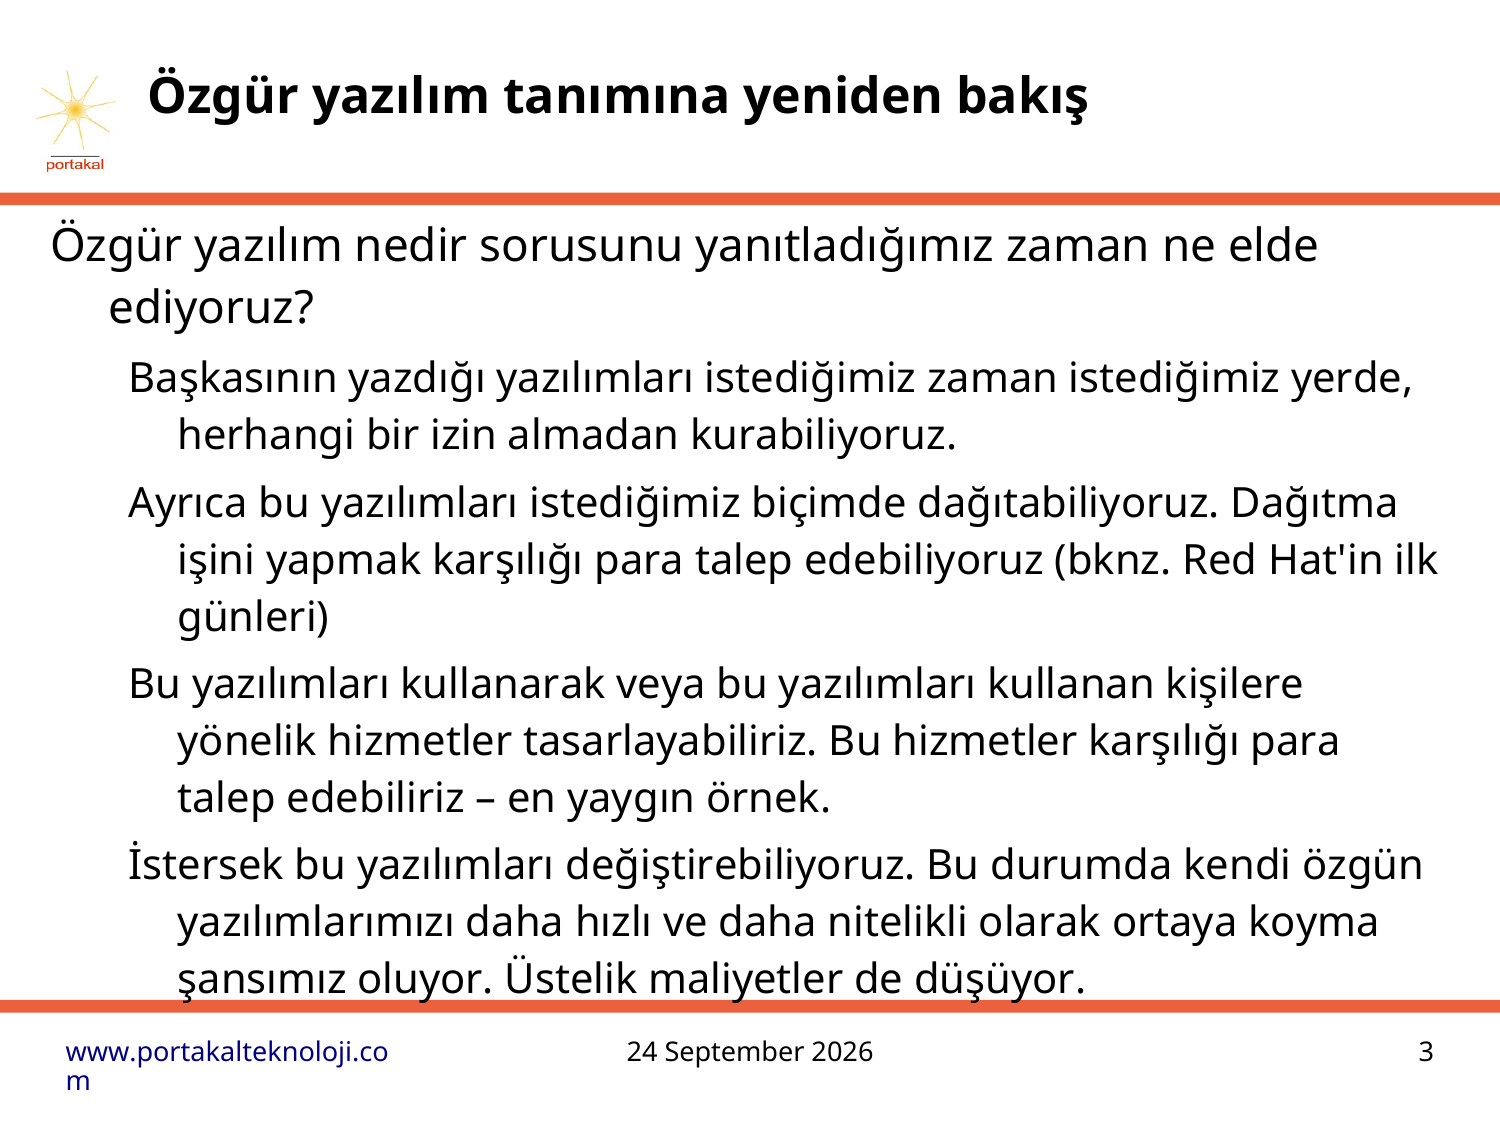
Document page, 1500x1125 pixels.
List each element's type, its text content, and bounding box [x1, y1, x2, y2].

list Özgür yazılım nedir sorusunu yanıtladığımız zaman ne elde ediyoruz? Başkasının yazdığı yazılımları istediğimiz zaman istediğimiz yerde, herhangi bir izin almadan kurabiliyoruz. Ayrıca bu yazılımları istediğimiz biçimde dağıtabiliyoruz. Dağıtma işini yapmak karşılığı para talep edebiliyoruz (bknz. Red Hat'in ilk günleri) Bu yazılımları kullanarak veya bu yazılımları kullanan kişilere yönelik hizmetler tasarlayabiliriz. Bu hizmetler karşılığı para talep edebiliriz – en yaygın örnek. İstersek bu yazılımları değiştirebiliyoruz. Bu durumda kendi özgün yazılımlarımızı daha hızlı ve daha nitelikli olarak ortaya koyma şansımız oluyor. Üstelik maliyetler de düşüyor. [50, 212, 1450, 943]
title Özgür yazılım tanımına yeniden bakış [147, 7, 1450, 181]
picture [29, 5, 120, 184]
